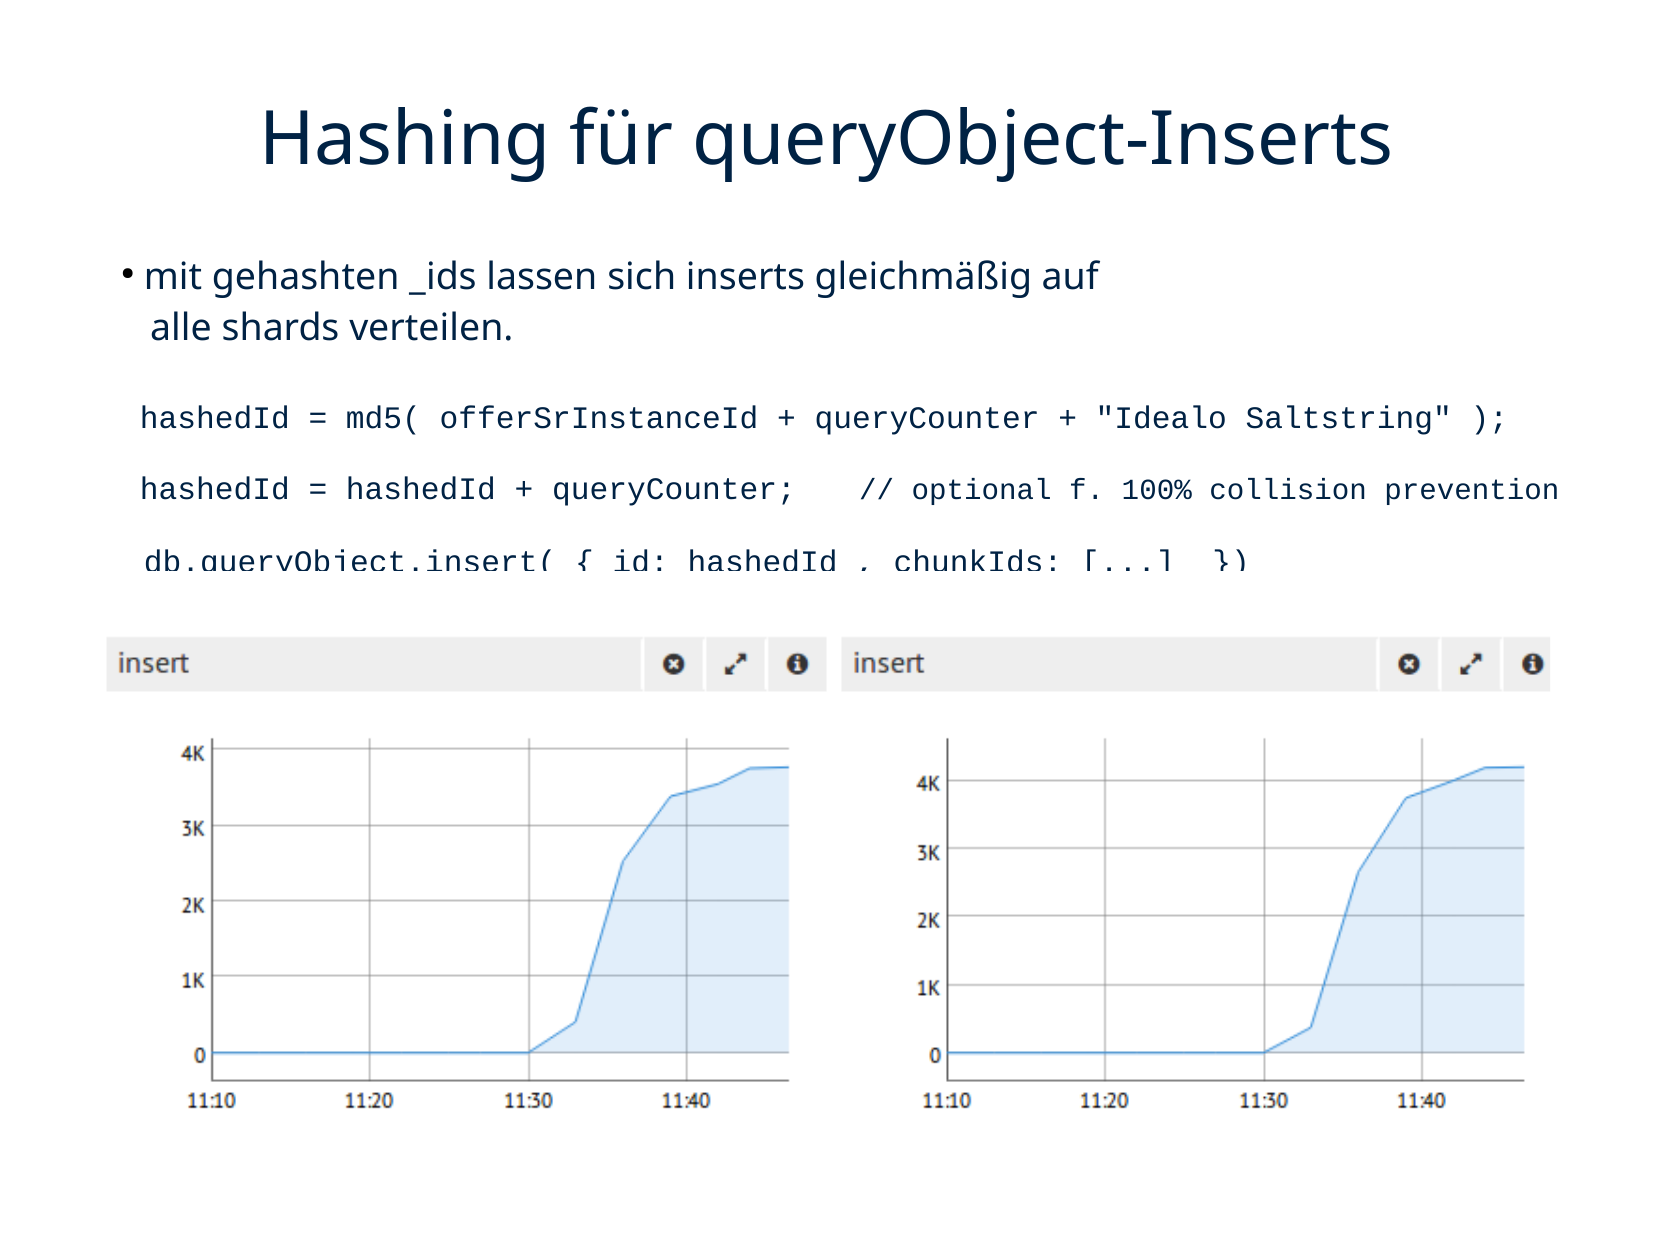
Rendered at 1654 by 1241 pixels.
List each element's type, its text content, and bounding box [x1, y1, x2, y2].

title Hashing für queryObject-Inserts [82, 31, 1571, 239]
text_box mit gehashten _ids lassen sich inserts gleichmäßig auf alle shards verteilen. hashedId = md5( offerSrInstanceId + queryCounter + "Idealo Saltstring" ); hashedId = hashedId + queryCounter; // optional f. 100% collision prevention db.queryObject.insert( {_id: hashedId , chunkIds: [...] }) [106, 242, 1630, 606]
picture [106, 571, 1551, 1117]
